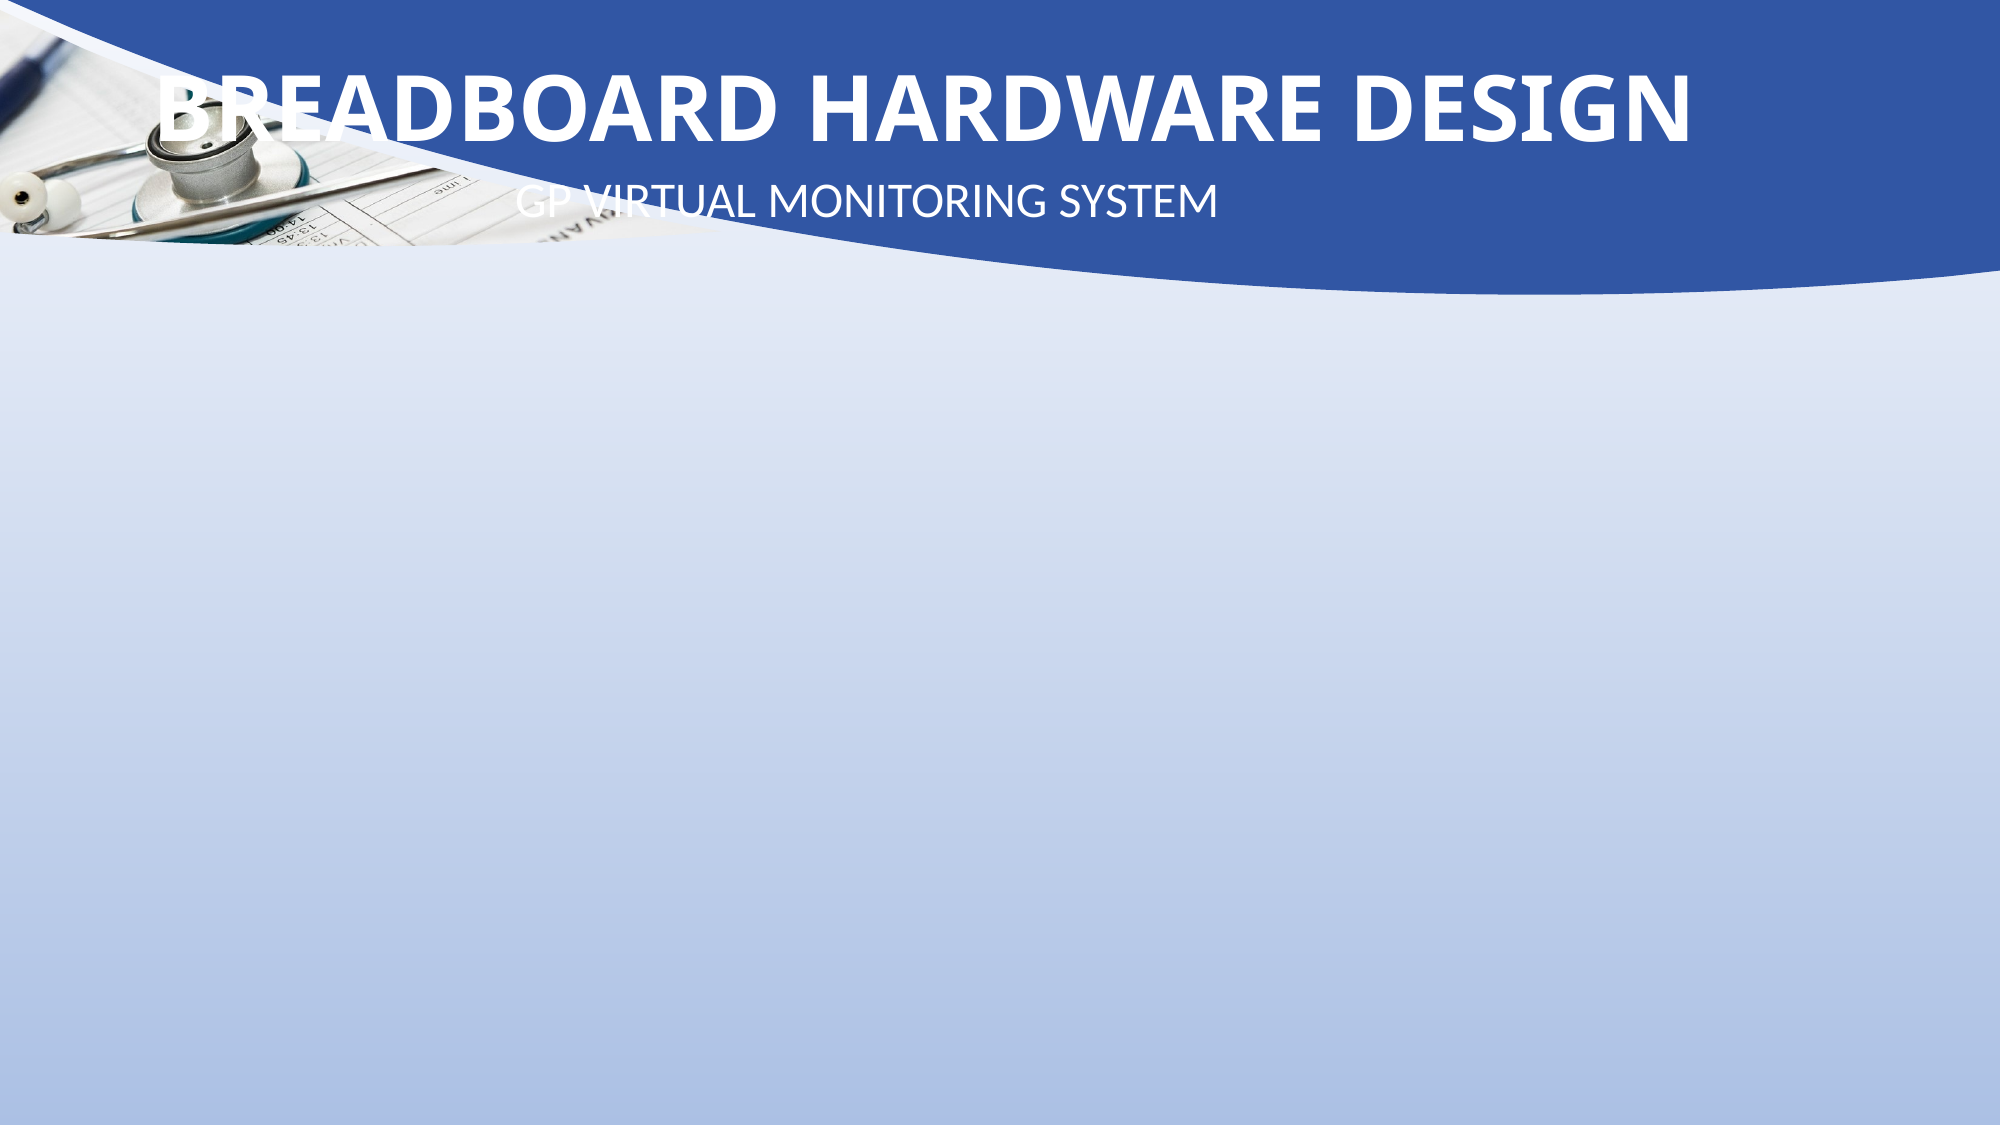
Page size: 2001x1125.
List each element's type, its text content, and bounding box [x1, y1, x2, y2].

subtitle GP VIRTUAL MONITORING SYSTEM [500, 167, 2000, 285]
title BREADBOARD HARDWARE DESIGN [137, 2, 2000, 221]
